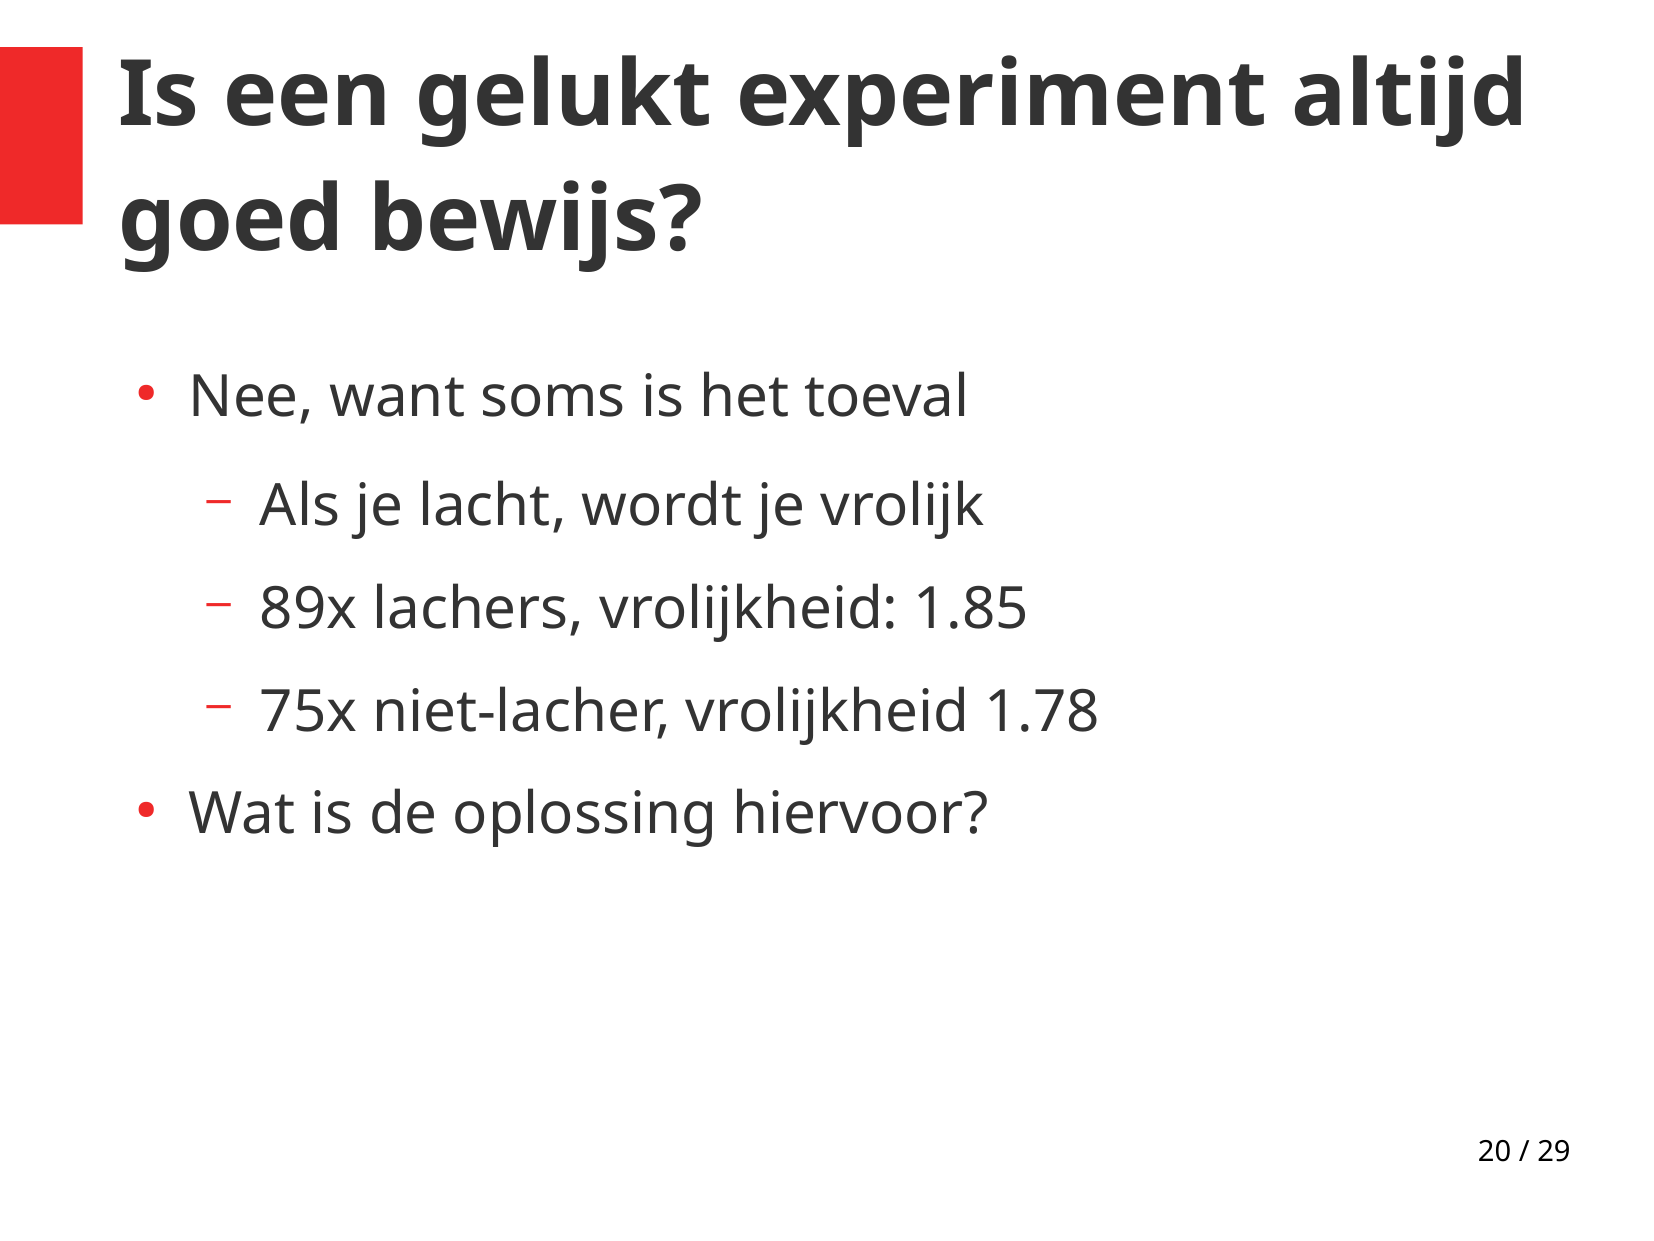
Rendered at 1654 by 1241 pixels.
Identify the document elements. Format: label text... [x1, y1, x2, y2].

title Is een gelukt experiment altijd goed bewijs? [118, 27, 1571, 278]
list Nee, want soms is het toeval Als je lacht, wordt je vrolijk 89x lachers, vrolijkheid: 1.85 75x niet-lacher, vrolijkheid 1.78 Wat is de oplossing hiervoor? [118, 354, 1536, 1074]
